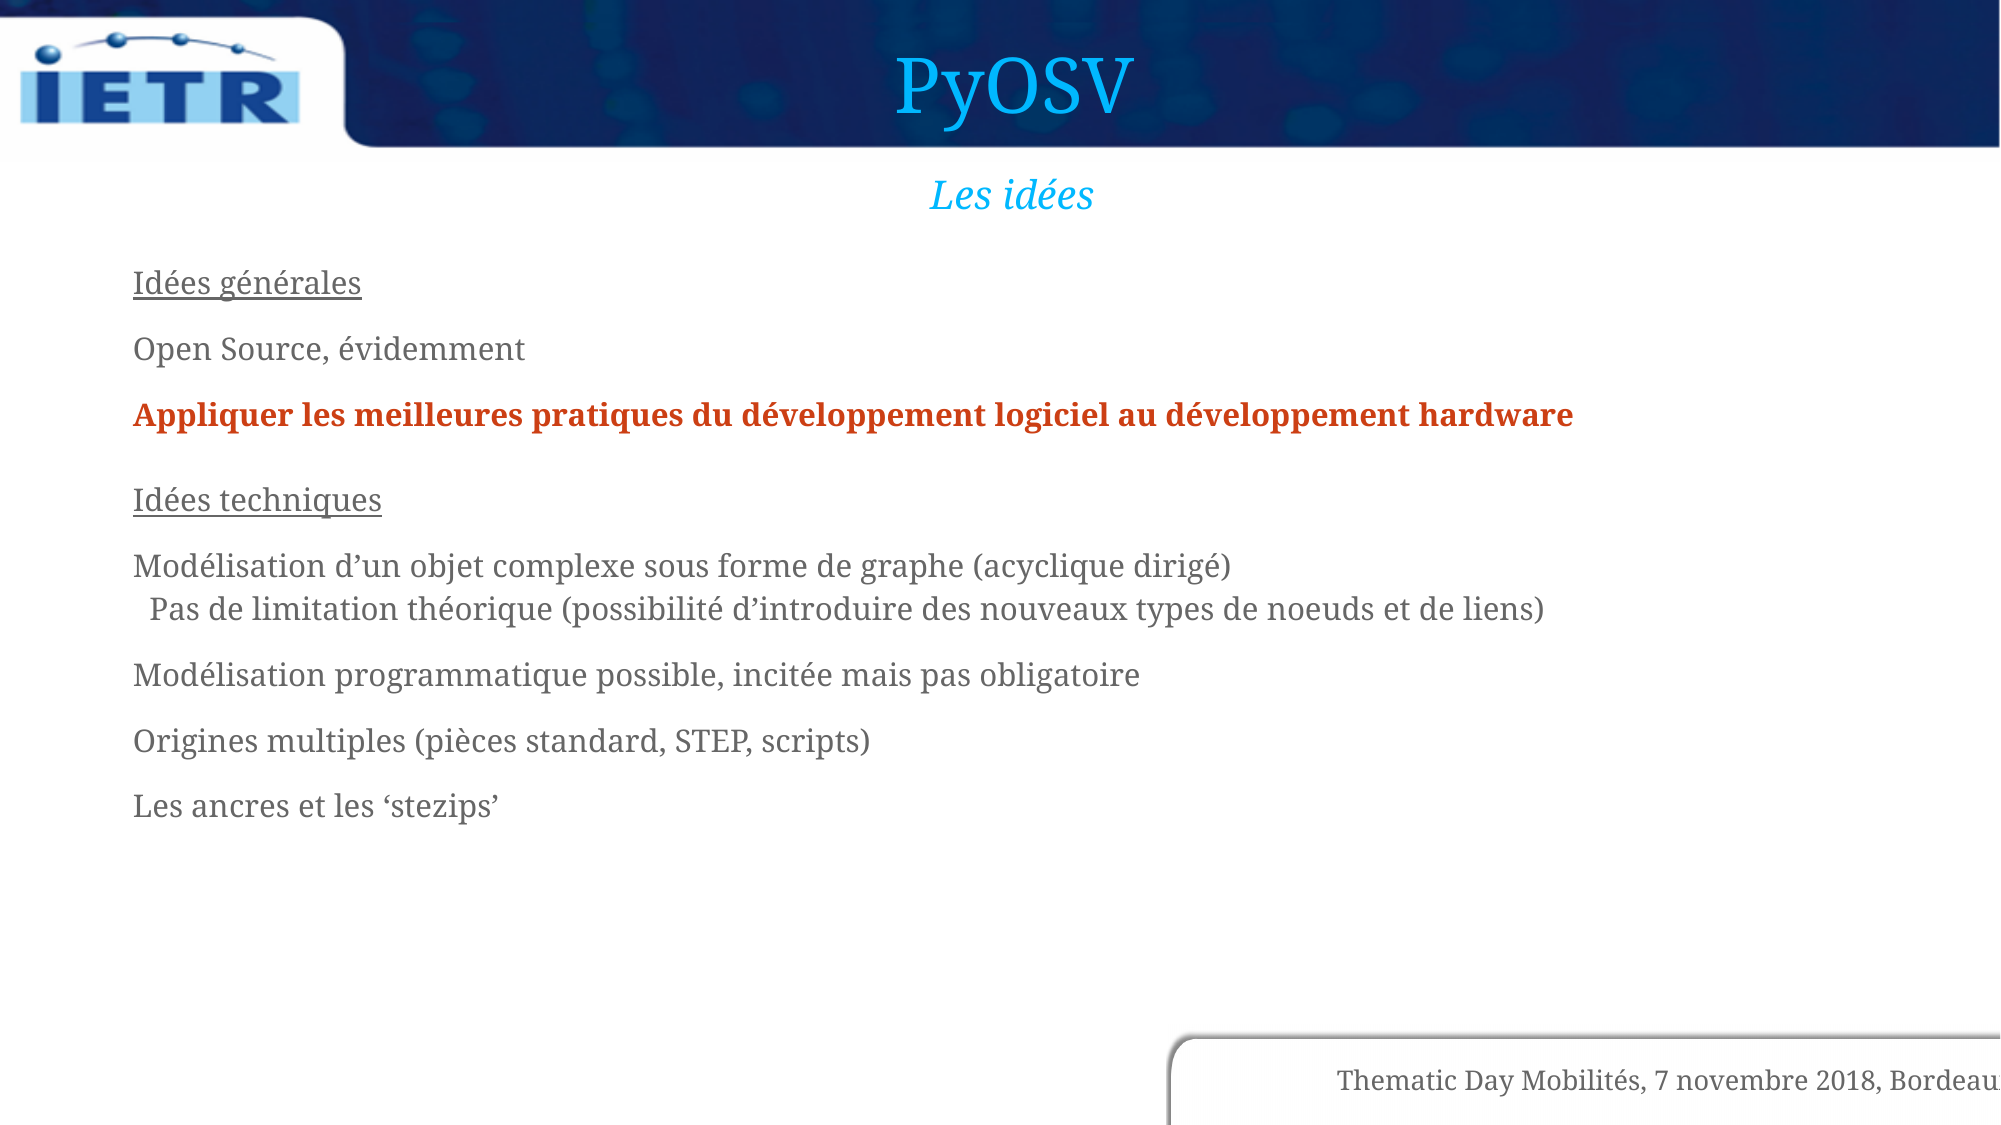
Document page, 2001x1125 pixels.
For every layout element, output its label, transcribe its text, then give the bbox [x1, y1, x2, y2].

text_box Idées générales Open Source, évidemment Appliquer les meilleures pratiques du développement logiciel au développement hardware Idées techniques Modélisation d’un objet complexe sous forme de graphe (acyclique dirigé) Pas de limitation théorique (possibilité d’introduire des nouveaux types de noeuds et de liens) Modélisation programmatique possible, incitée mais pas obligatoire Origines multiples (pièces standard, STEP, scripts) Les ancres et les ‘stezips’ [118, 253, 1867, 963]
picture [1166, 1024, 2001, 1125]
text_box Les idées [915, 159, 1111, 253]
text_box Thematic Day Mobilités, 7 novembre 2018, Bordeaux [1322, 1054, 1982, 1106]
text_box PyOSV [880, 23, 1156, 143]
picture [0, 0, 2000, 165]
